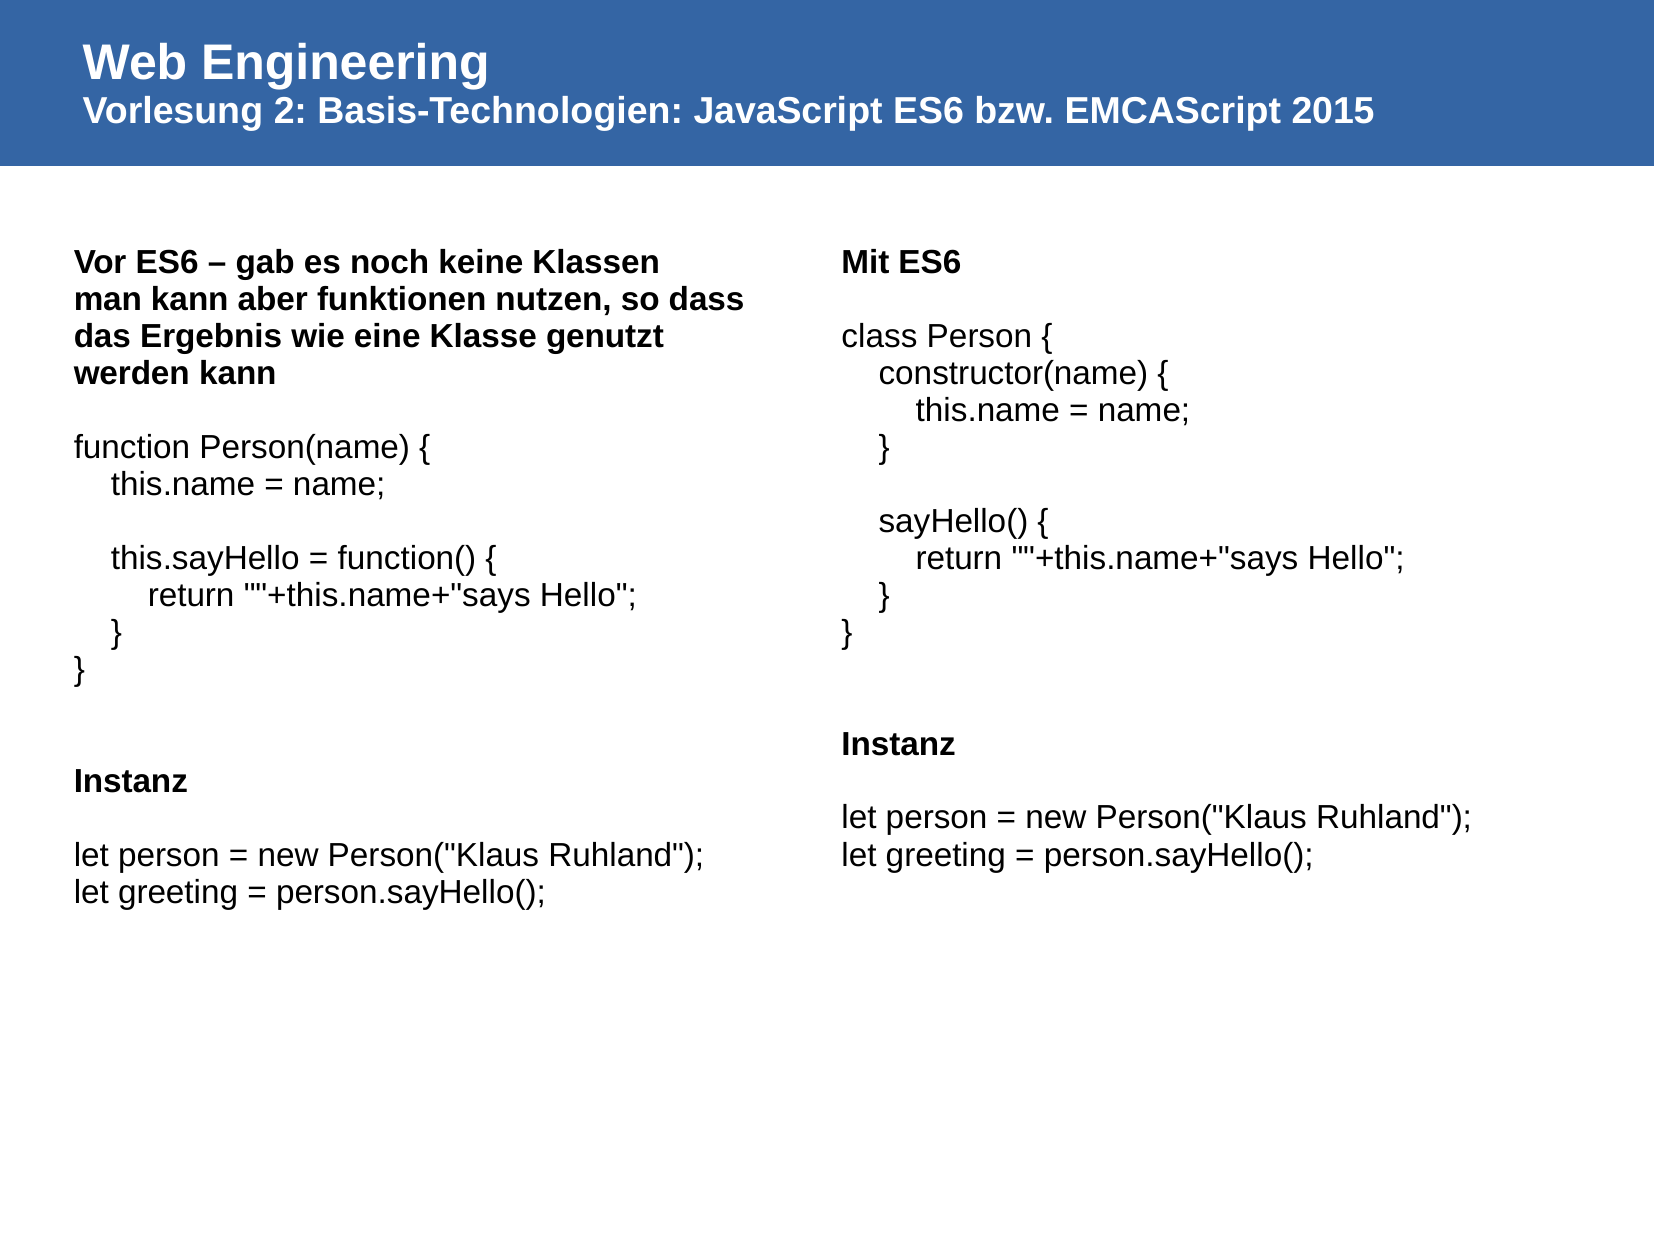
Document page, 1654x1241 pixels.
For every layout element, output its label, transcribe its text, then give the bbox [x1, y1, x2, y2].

text_box Mit ES6 class Person { constructor(name) { this.name = name; } sayHello() { return ""+this.name+"says Hello"; } } Instanz let person = new Person("Klaus Ruhland"); let greeting = person.sayHello(); [826, 236, 1509, 885]
title Web Engineering Vorlesung 2: Basis-Technologien: JavaScript ES6 bzw. EMCAScript 2015 [82, 0, 1571, 166]
text_box Vor ES6 – gab es noch keine Klassen man kann aber funktionen nutzen, so dass das Ergebnis wie eine Klasse genutzt werden kann function Person(name) { this.name = name; this.sayHello = function() { return ""+this.name+"says Hello"; } } Instanz let person = new Person("Klaus Ruhland"); let greeting = person.sayHello(); [59, 236, 780, 922]
